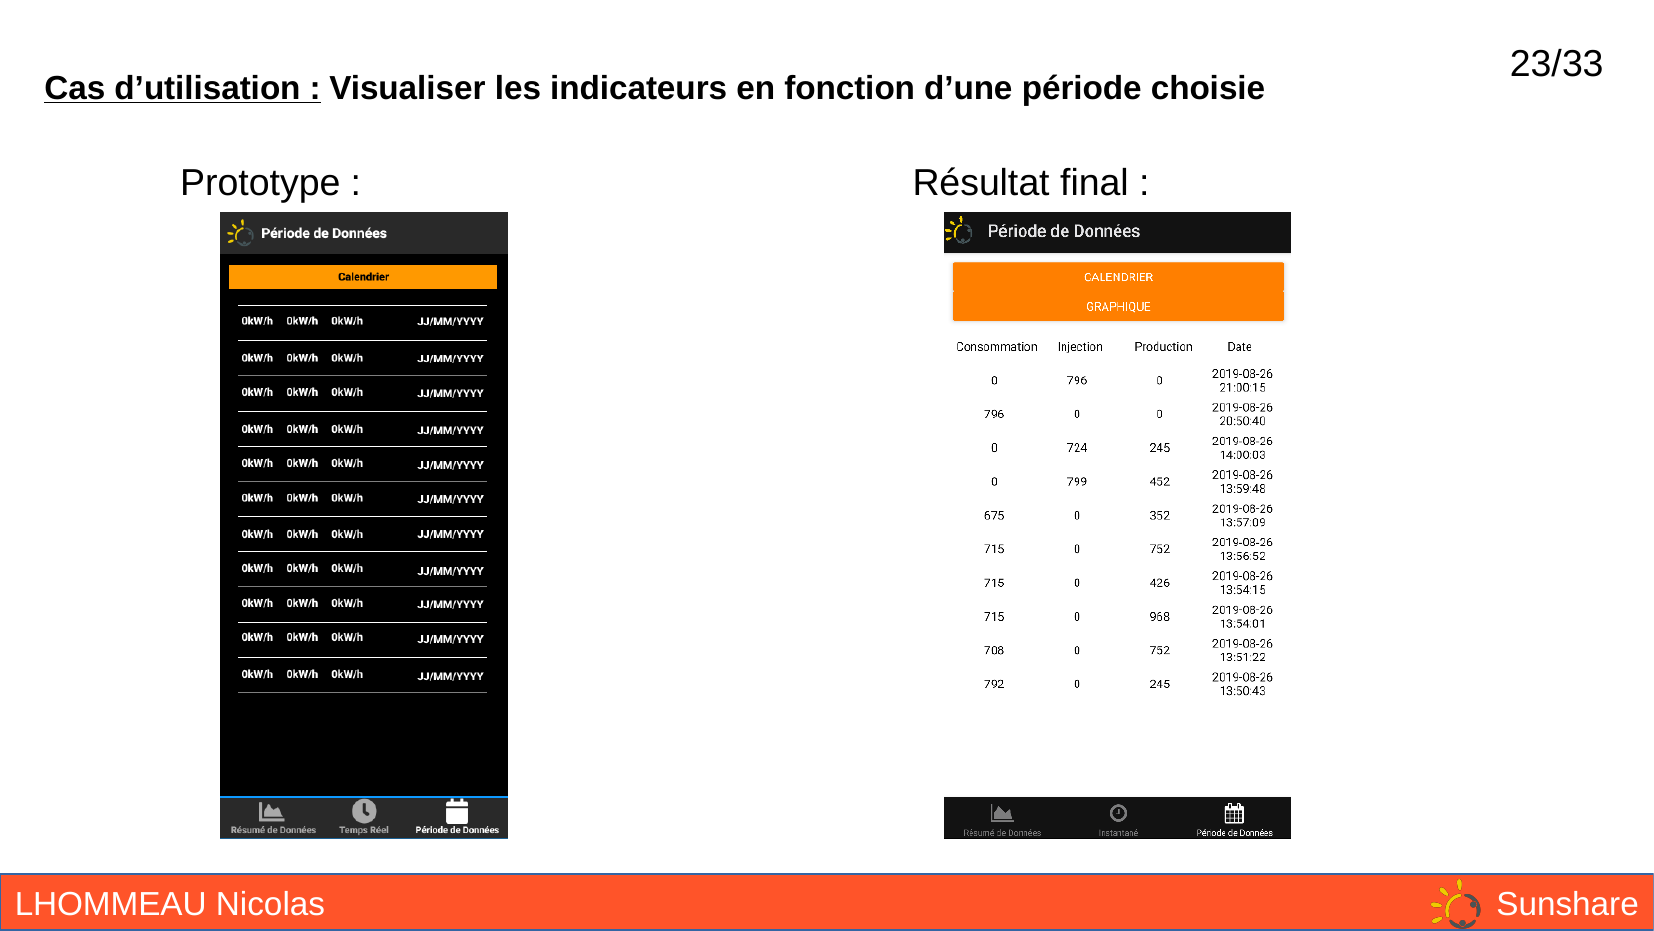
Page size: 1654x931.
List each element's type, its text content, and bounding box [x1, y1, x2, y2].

picture [944, 212, 1291, 839]
picture [1429, 877, 1483, 931]
picture [220, 212, 508, 839]
text_box Cas d’utilisation : Visualiser les indicateurs en fonction d’une période choisie [29, 58, 1311, 118]
text_box Prototype : [129, 153, 414, 213]
text_box Résultat final : [862, 153, 1205, 253]
